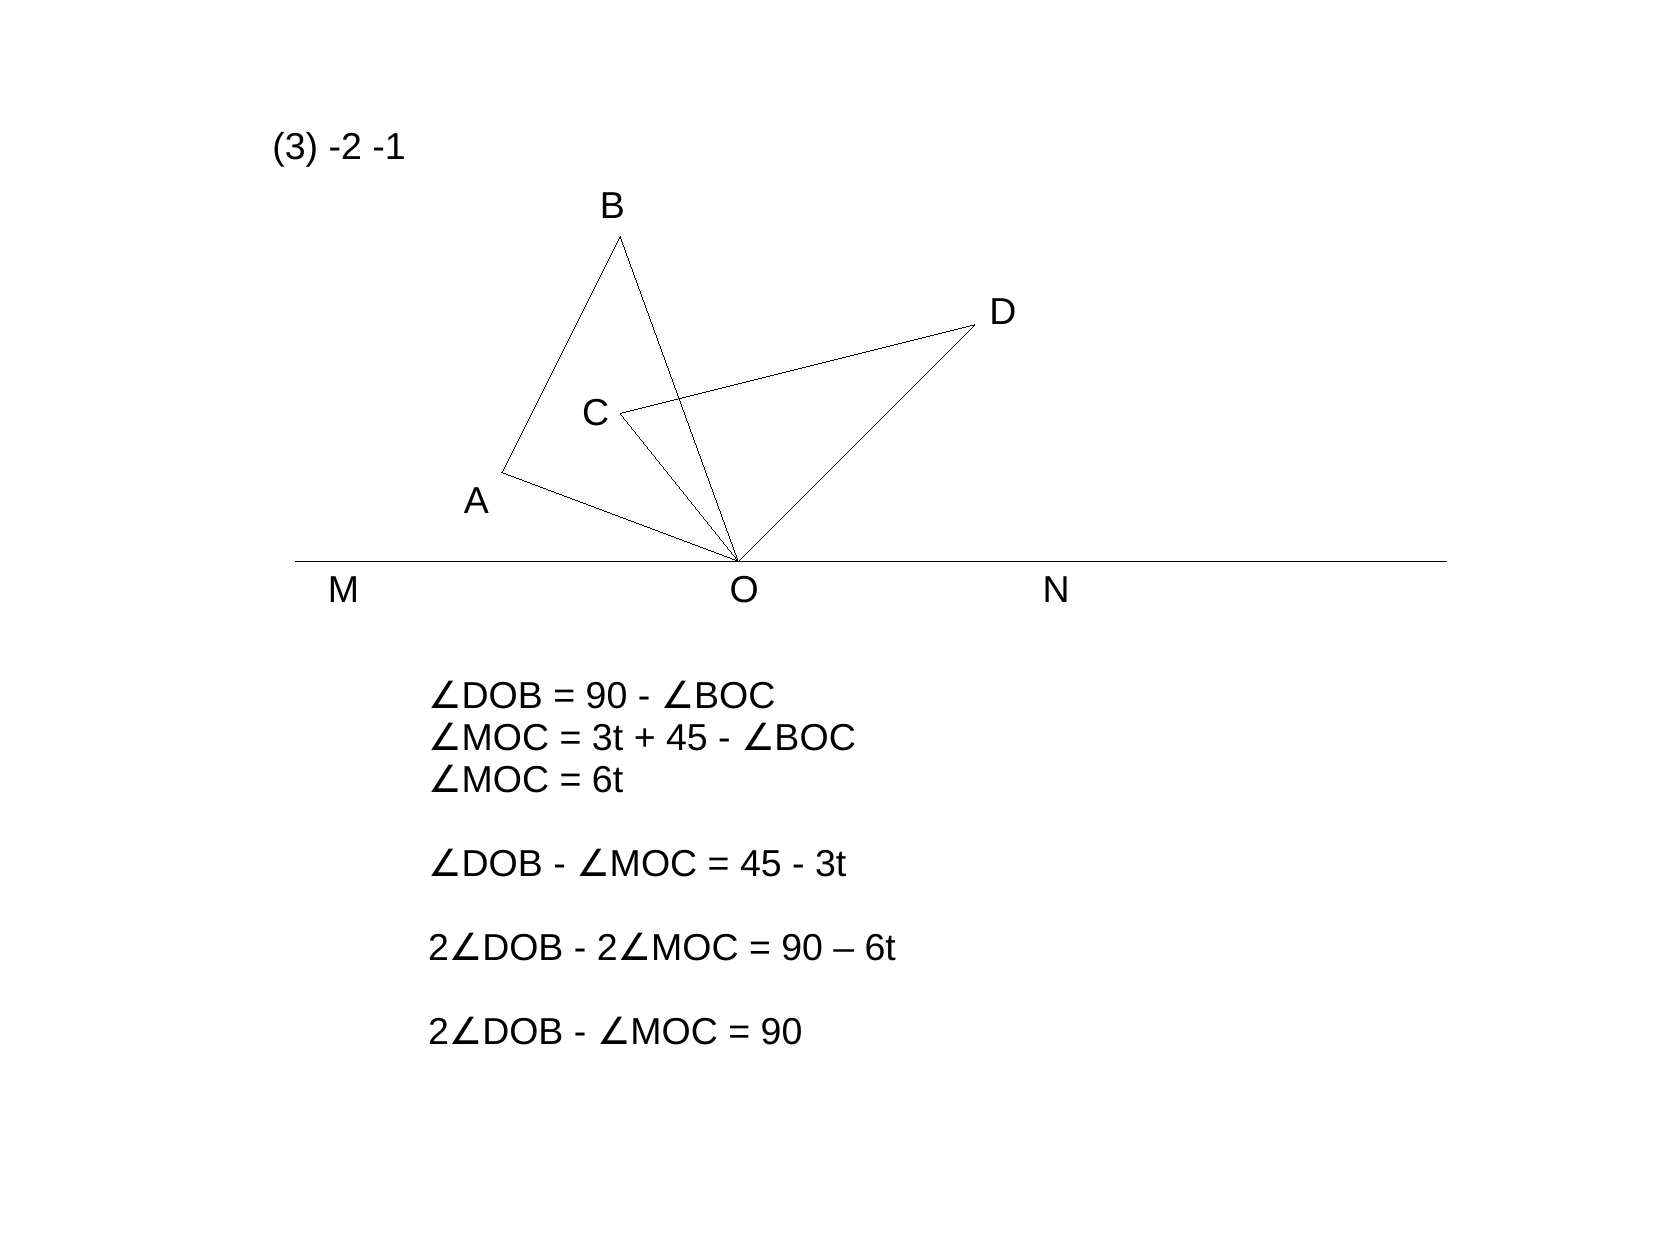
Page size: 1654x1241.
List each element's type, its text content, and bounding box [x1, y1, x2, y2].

text_box D [974, 283, 1032, 341]
text_box O [714, 561, 774, 619]
text_box A [448, 472, 504, 530]
text_box M [313, 561, 374, 618]
text_box (3) -2 -1 [257, 117, 421, 175]
text_box B [585, 177, 640, 235]
text_box ∠DOB = 90 - ∠BOC ∠MOC = 3t + 45 - ∠BOC ∠MOC = 6t ∠DOB - ∠MOC = 45 - 3t 2∠DOB - 2∠MOC = 90 – 6t 2∠DOB - ∠MOC = 90 [413, 666, 900, 1061]
text_box C [567, 384, 624, 442]
text_box N [1027, 561, 1085, 619]
